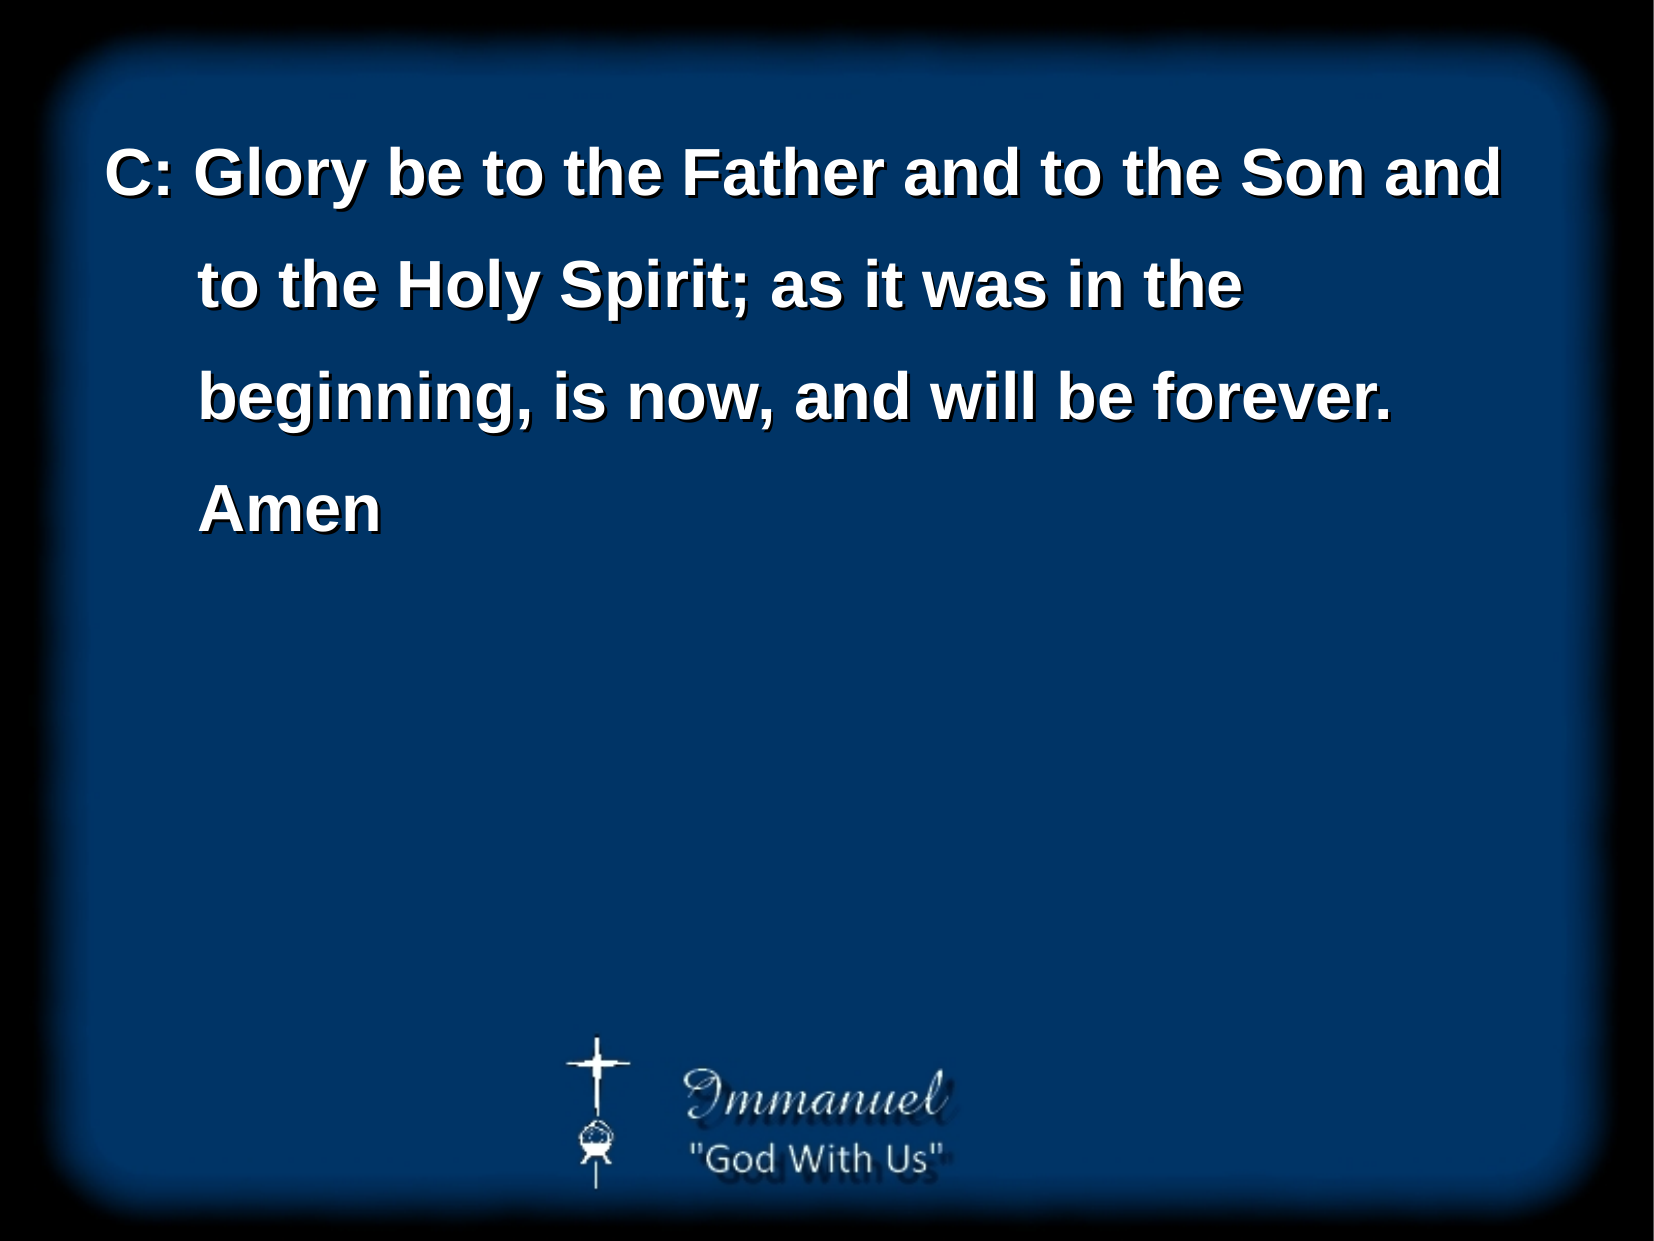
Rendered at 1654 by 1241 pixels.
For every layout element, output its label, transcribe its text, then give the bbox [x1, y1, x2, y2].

text_box C: Glory be to the Father and to the Son and to the Holy Spirit; as it was in the beginning, is now, and will be forever. Amen [90, 90, 1591, 514]
picture [0, 0, 1654, 1241]
